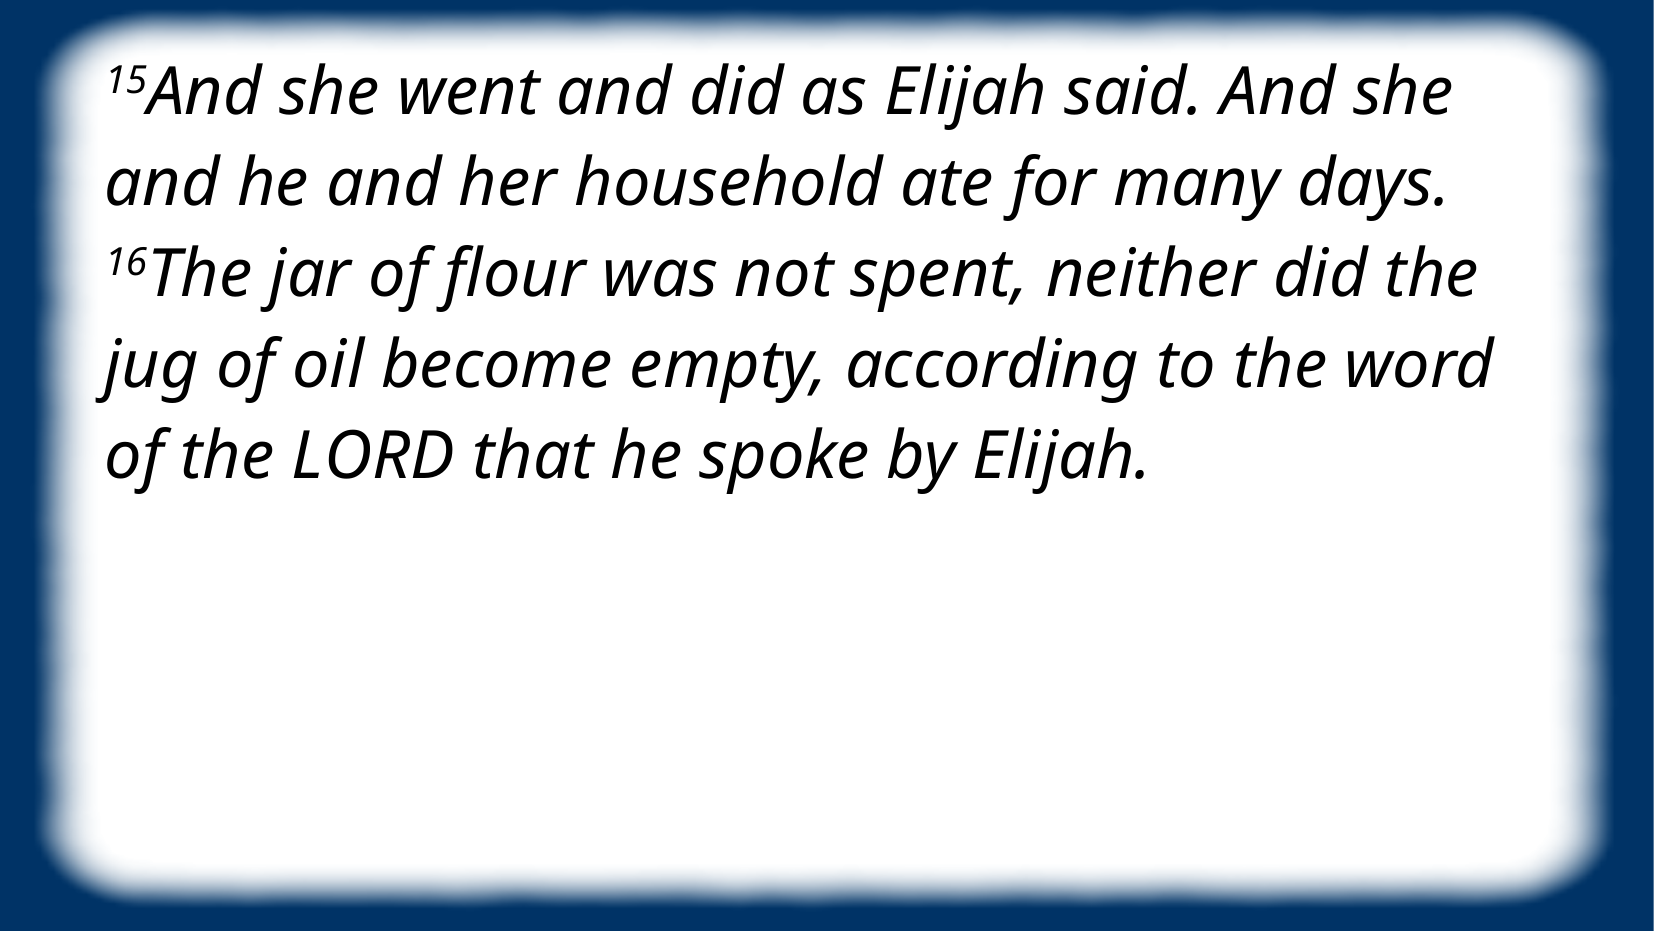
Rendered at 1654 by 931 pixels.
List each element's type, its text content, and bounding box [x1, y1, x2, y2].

picture [0, 0, 1654, 931]
text_box 15And she went and did as Elijah said. And she and he and her household ate for many days. 16The jar of flour was not spent, neither did the jug of oil become empty, according to the word of the LORD that he spoke by Elijah. [90, 36, 1546, 496]
